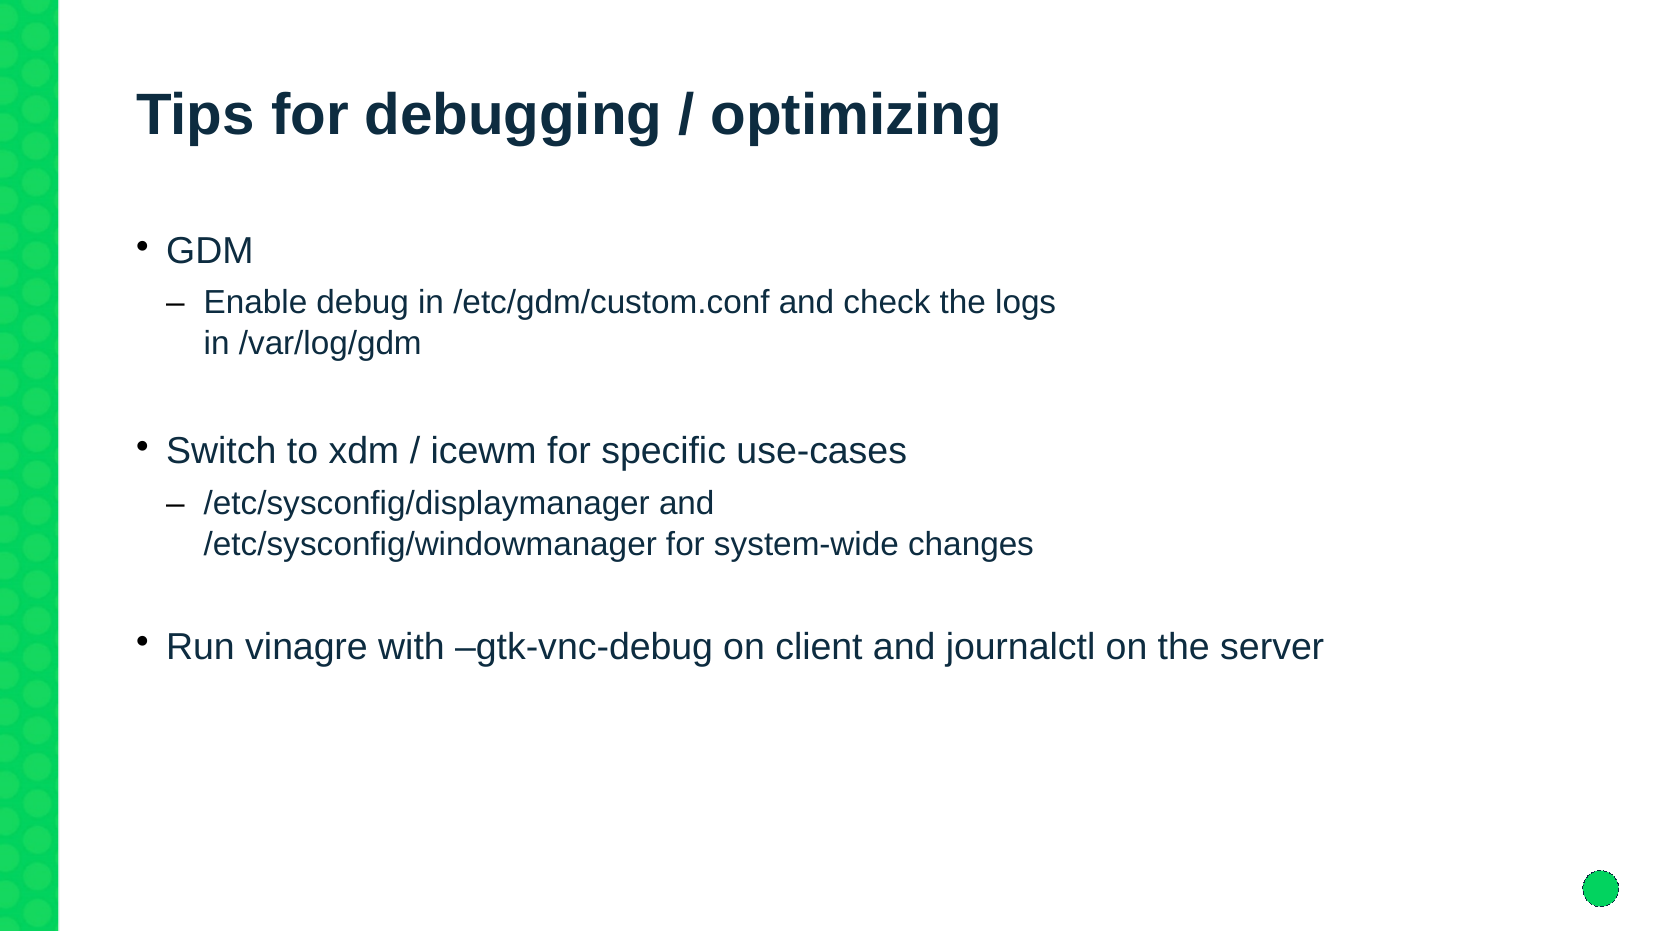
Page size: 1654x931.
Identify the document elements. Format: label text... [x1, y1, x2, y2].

title Tips for debugging / optimizing [121, 37, 1531, 193]
picture [0, 0, 76, 931]
list GDM Enable debug in /etc/gdm/custom.conf and check the logs in /var/log/gdm Switch to xdm / icewm for specific use-cases /etc/sysconfig/displaymanager and /etc/sysconfig/windowmanager for system-wide changes Run vinagre with –gtk-vnc-debug on client and journalctl on the server [121, 217, 1531, 825]
